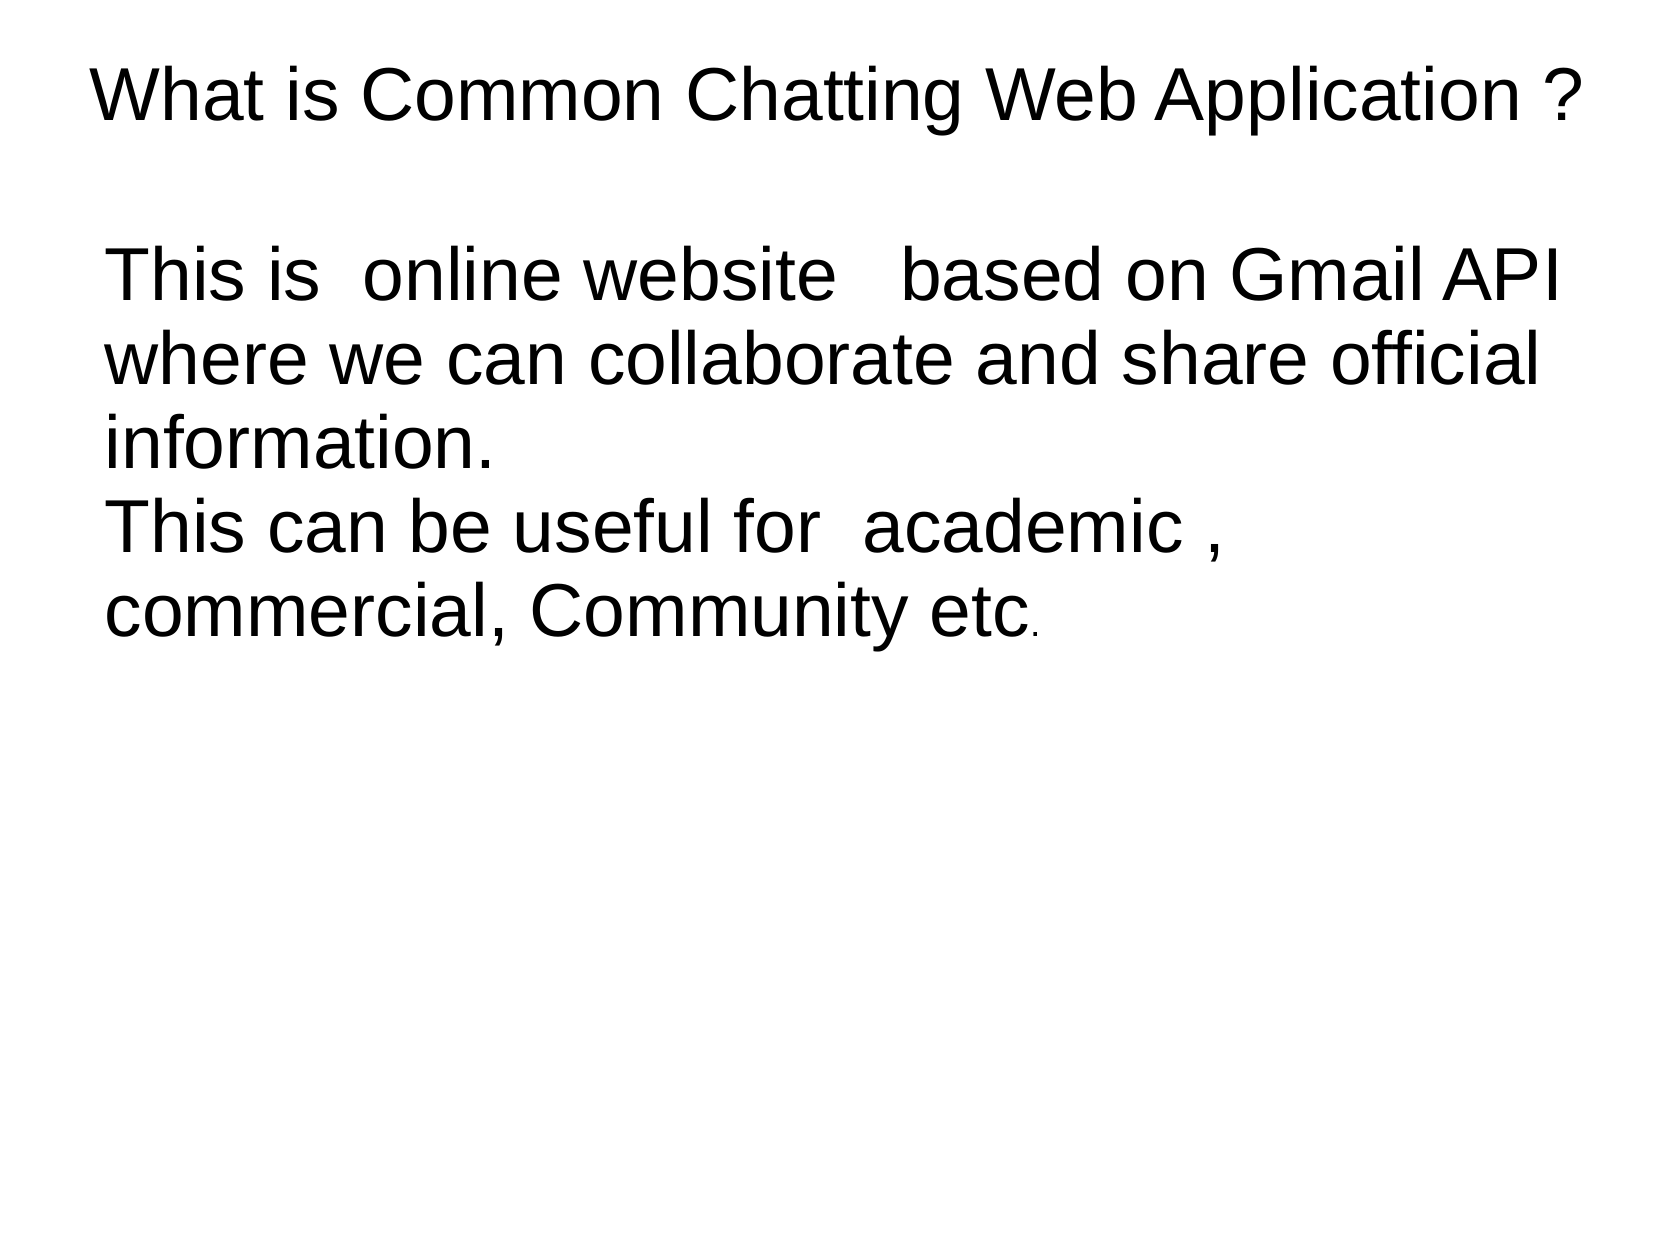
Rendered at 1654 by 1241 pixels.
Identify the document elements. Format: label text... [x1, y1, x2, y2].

text_box What is Common Chatting Web Application ? [75, 45, 1606, 144]
text_box This is online website based on Gmail API where we can collaborate and share official information. This can be useful for academic , commercial, Community etc. [90, 225, 1636, 702]
